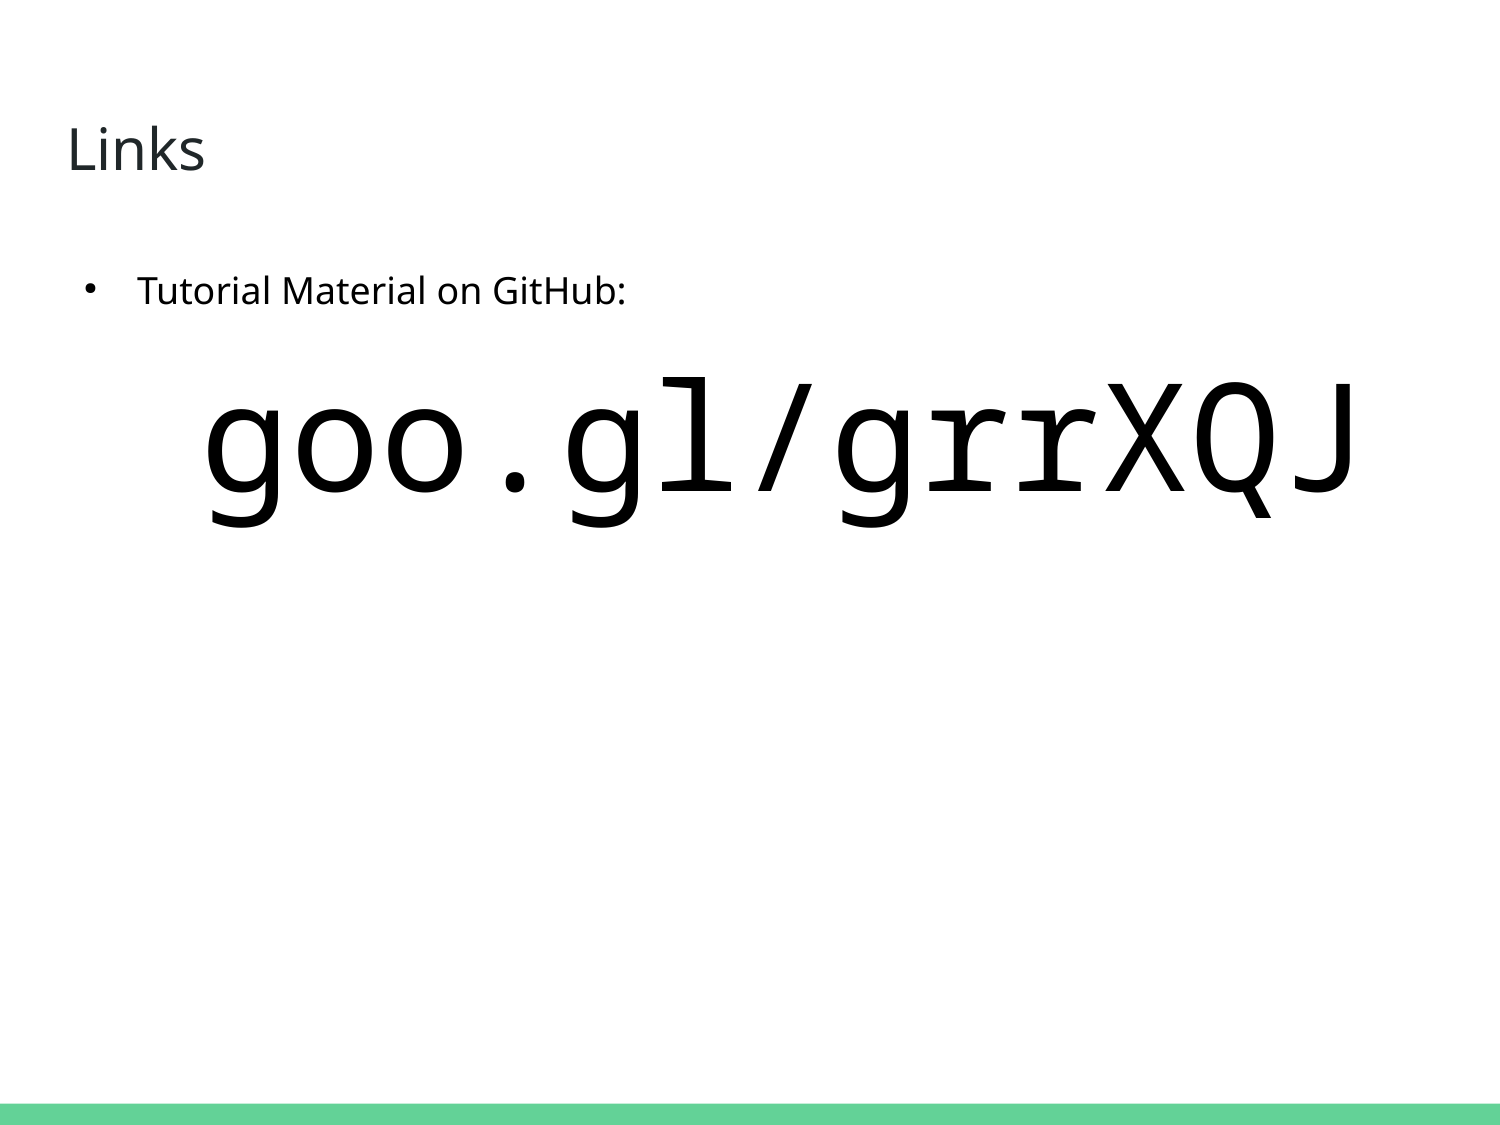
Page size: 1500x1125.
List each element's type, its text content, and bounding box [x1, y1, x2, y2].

title Links [51, 97, 1449, 223]
list Tutorial Material on GitHub: goo.gl/grrXQJ [51, 252, 1449, 1000]
